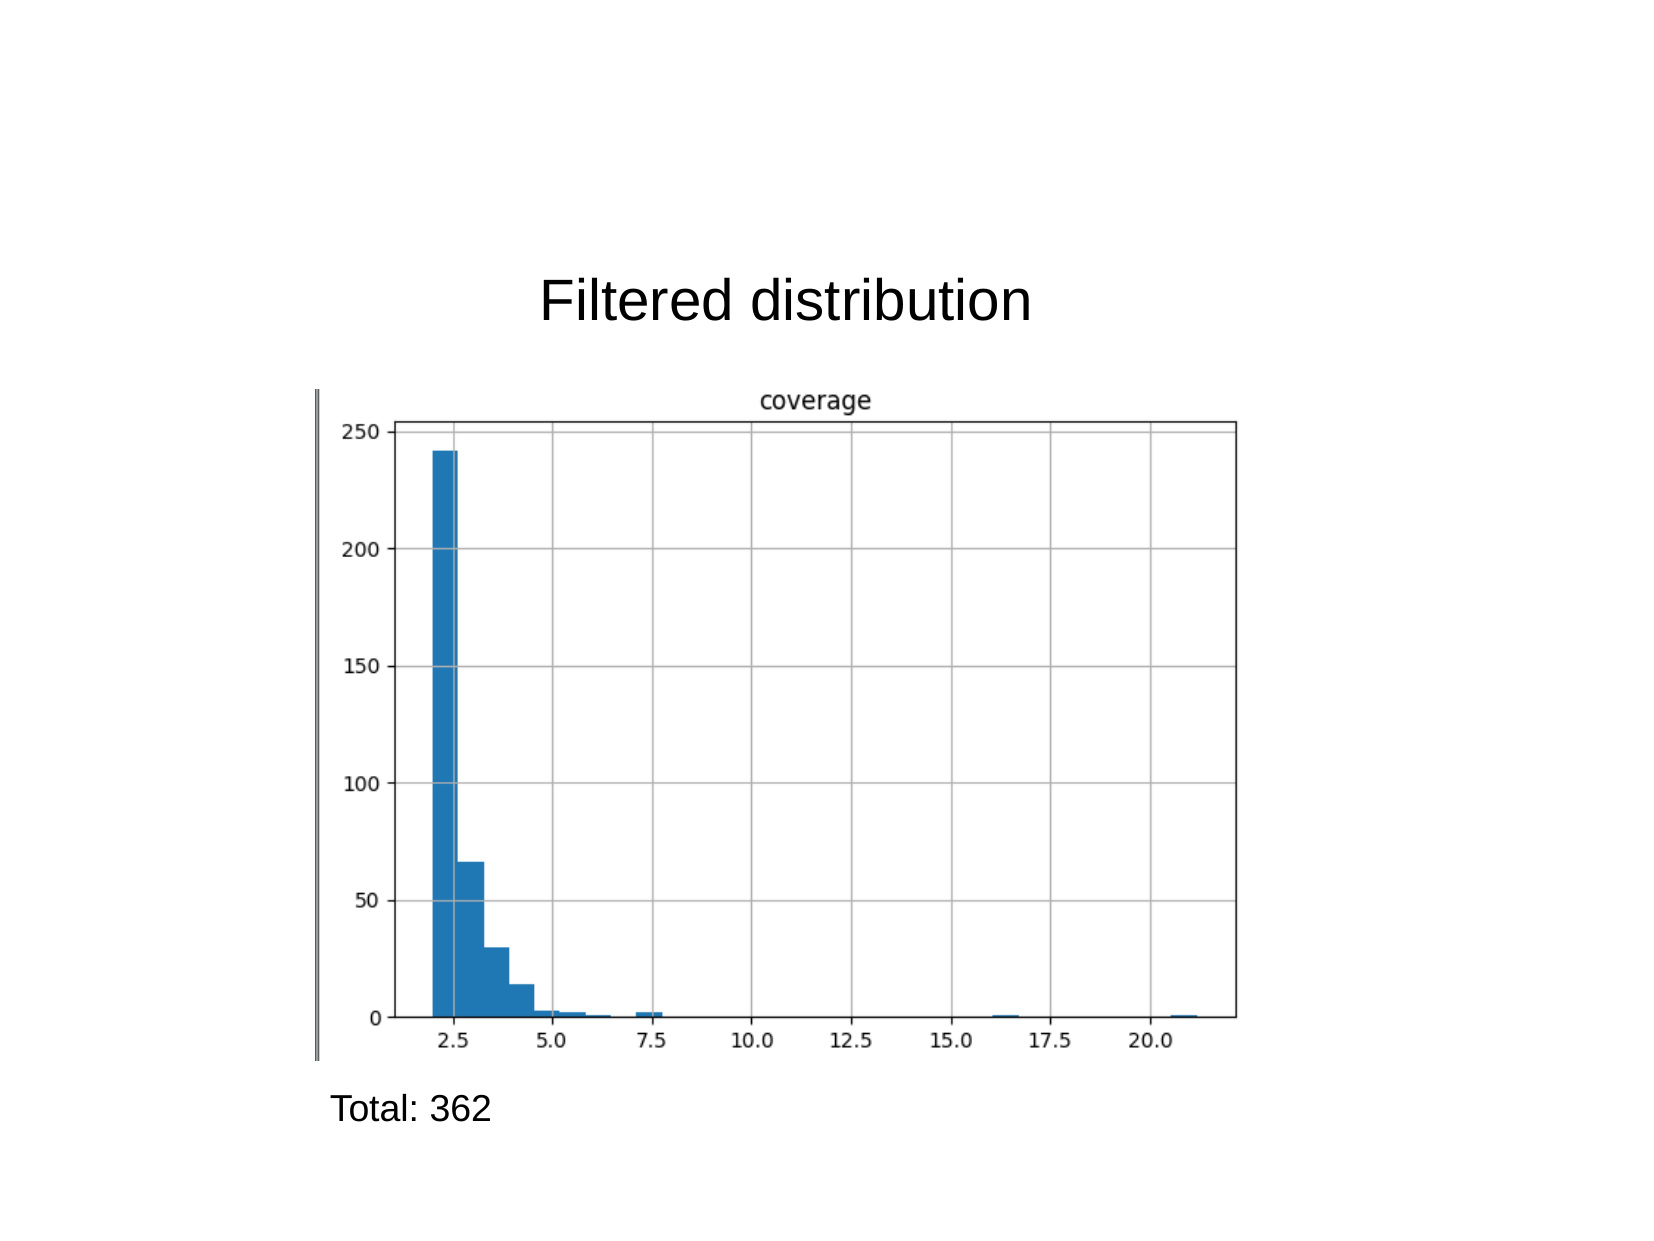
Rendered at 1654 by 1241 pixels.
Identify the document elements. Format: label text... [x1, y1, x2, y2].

text_box Total: 362 [315, 1080, 586, 1137]
picture [315, 389, 1246, 1062]
text_box Filtered distribution [525, 259, 1126, 340]
